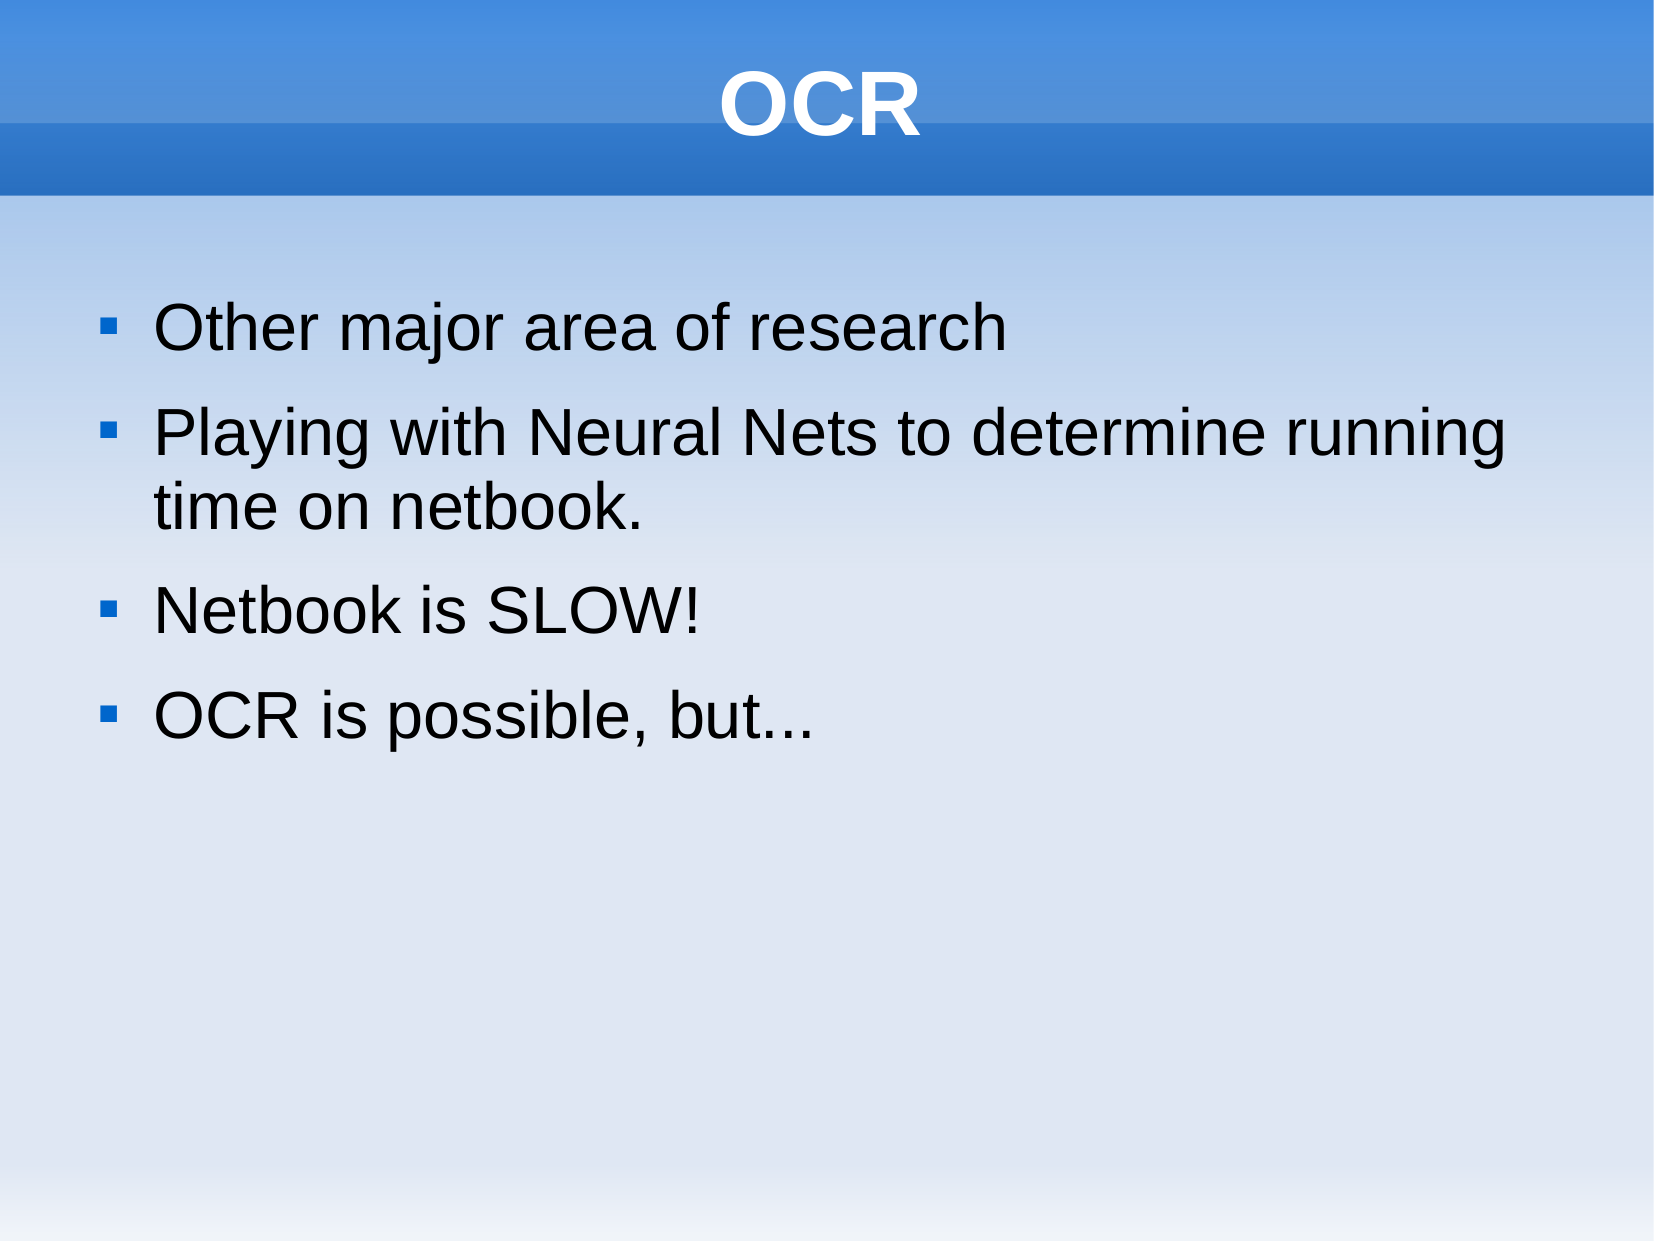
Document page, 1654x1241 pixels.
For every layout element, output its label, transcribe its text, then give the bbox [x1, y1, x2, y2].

title OCR [76, 7, 1565, 200]
list Other major area of research Playing with Neural Nets to determine running time on netbook. Netbook is SLOW! OCR is possible, but... [82, 290, 1571, 1094]
picture [0, 0, 1654, 1241]
